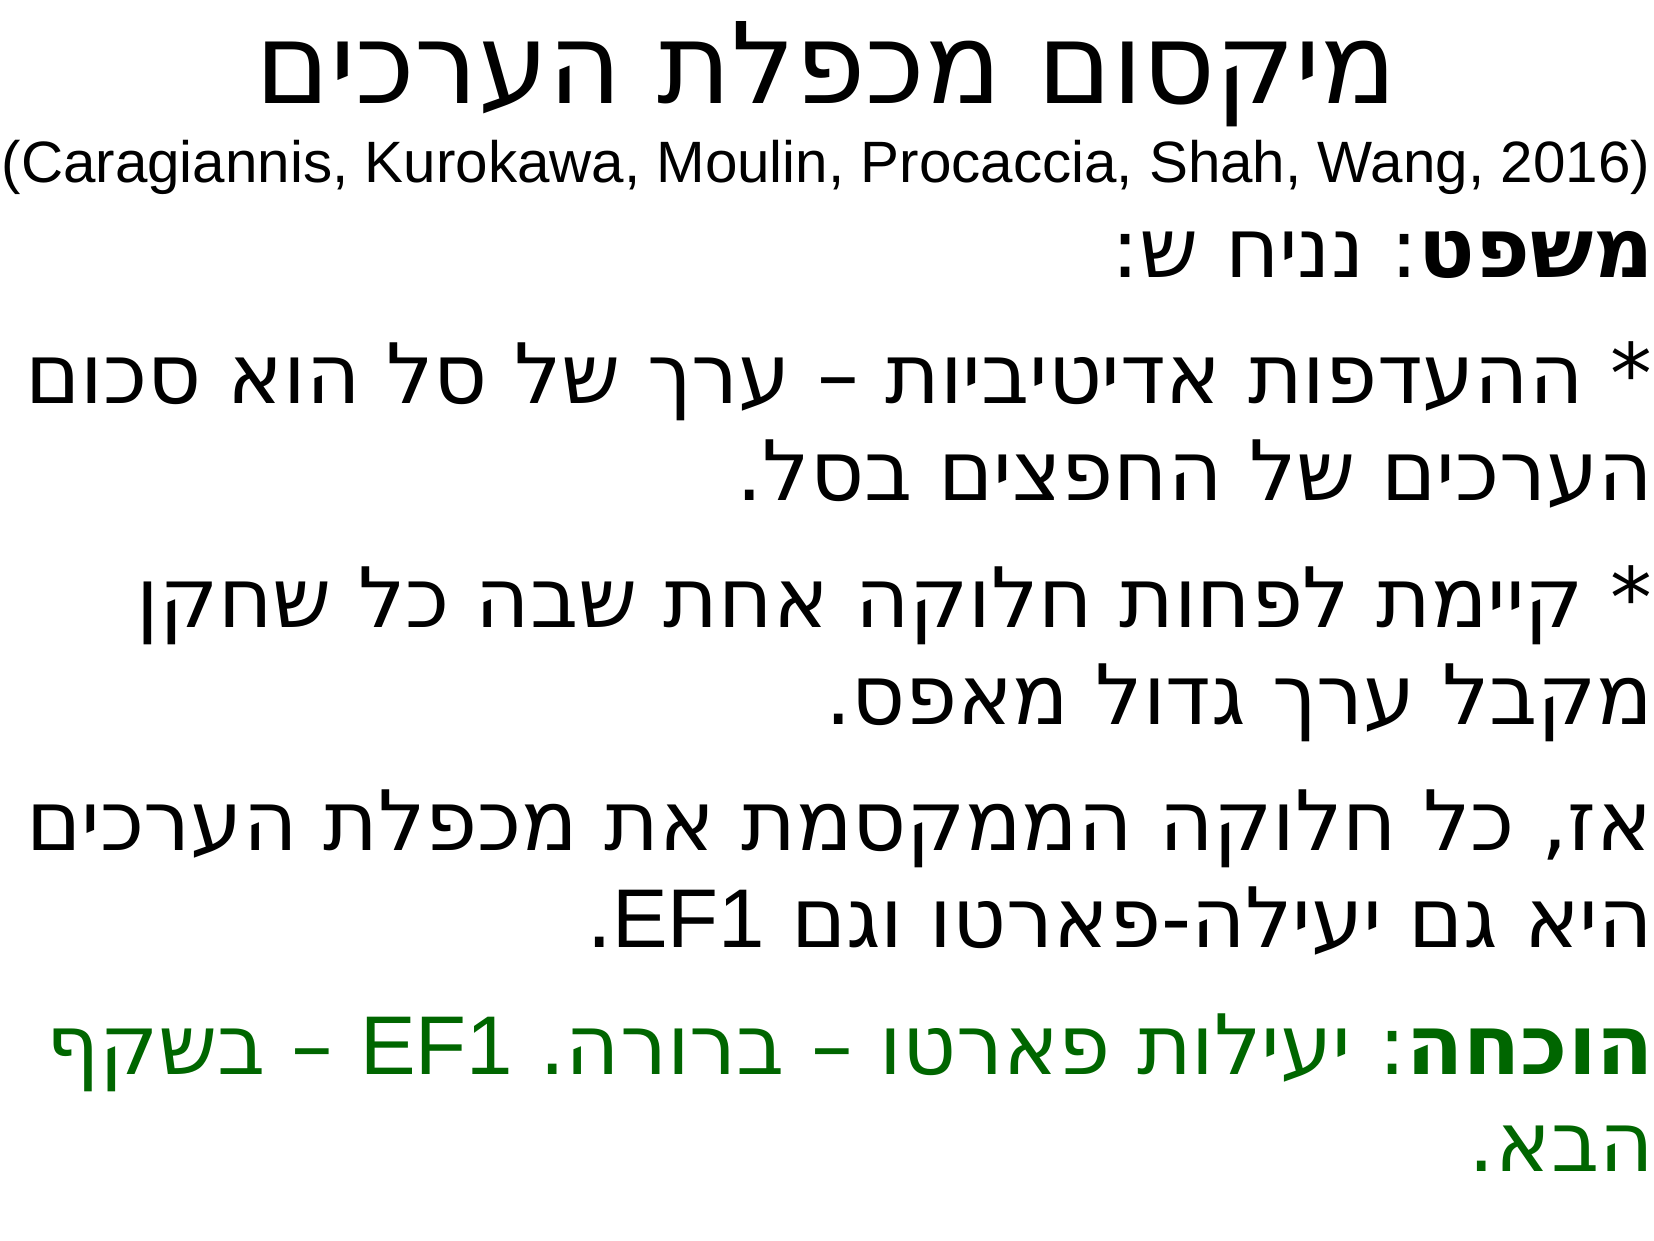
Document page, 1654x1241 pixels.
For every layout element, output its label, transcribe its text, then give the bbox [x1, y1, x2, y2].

list משפט: נניח ש: * ההעדפות אדיטיביות – ערך של סל הוא סכום הערכים של החפצים בסל. * קיימת לפחות חלוקה אחת שבה כל שחקן מקבל ערך גדול מאפס. אז, כל חלוקה הממקסמת את מכפלת הערכים היא גם יעילה-פארטו וגם EF1. הוכחה: יעילות פארטו – ברורה. EF1 – בשקף הבא. [0, 199, 1654, 1241]
title מיקסום מכפלת הערכים (Caragiannis, Kurokawa, Moulin, Procaccia, Shah, Wang, 2016) [0, 2, 1654, 192]
